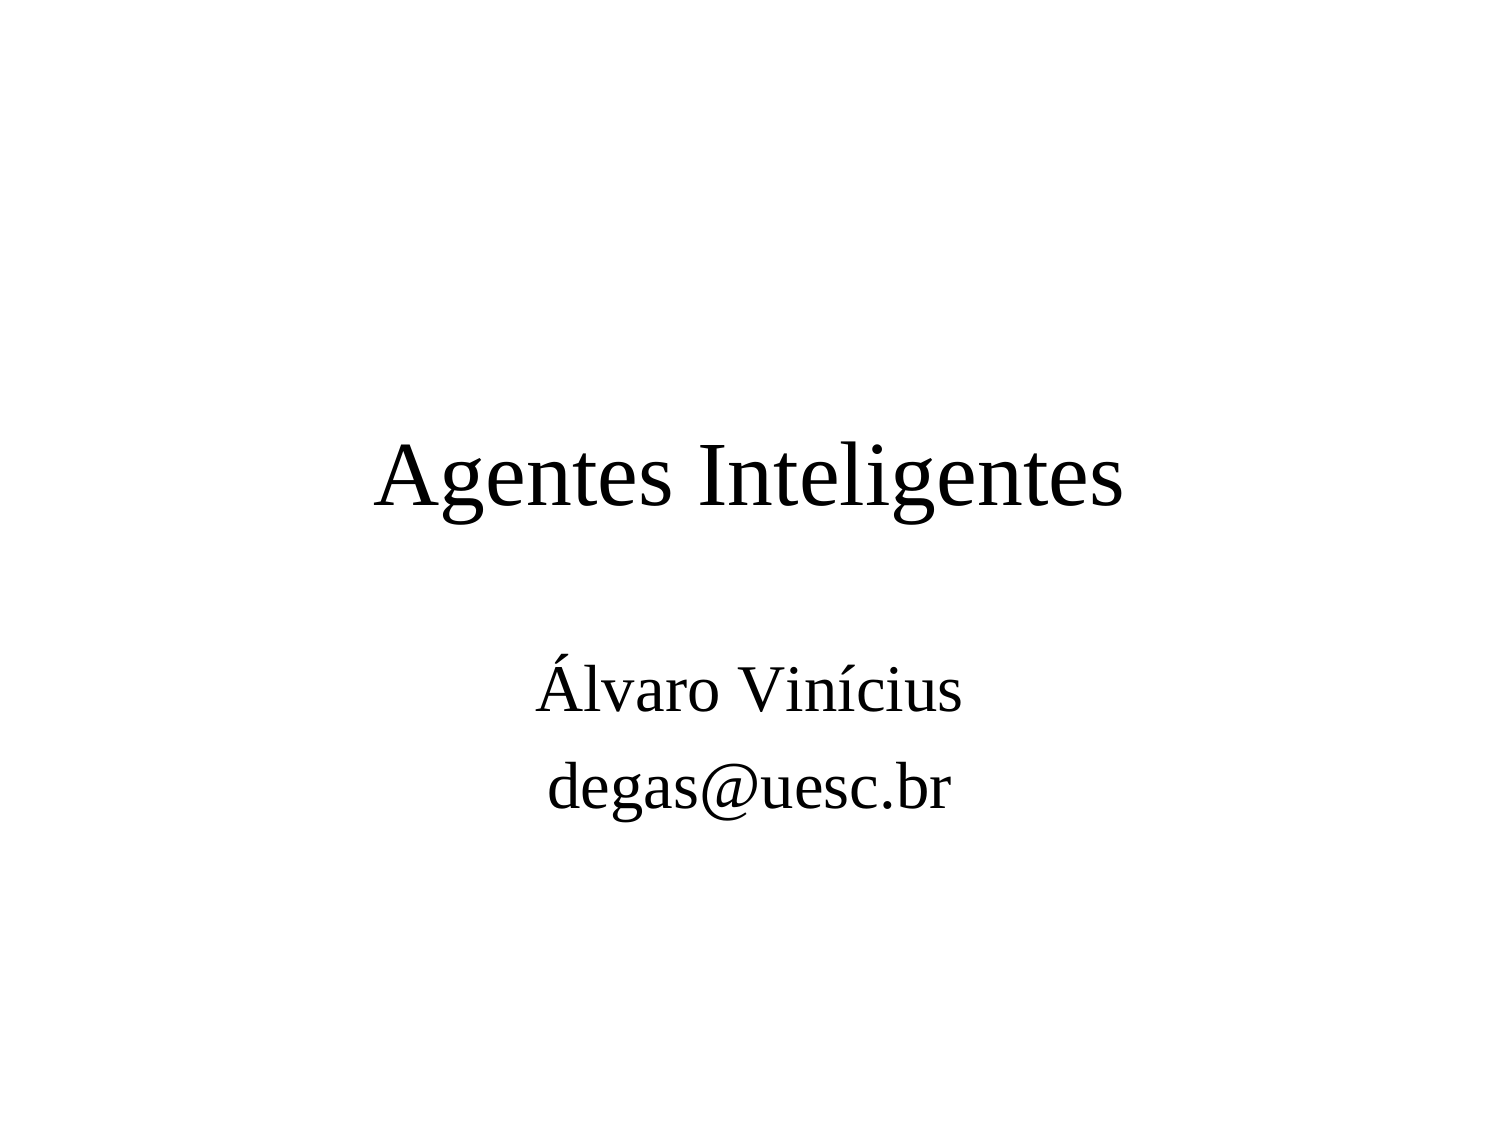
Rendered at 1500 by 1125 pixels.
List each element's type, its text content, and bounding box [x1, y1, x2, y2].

subtitle Álvaro Vinícius degas@uesc.br [225, 637, 1276, 926]
title Agentes Inteligentes [112, 374, 1388, 563]
